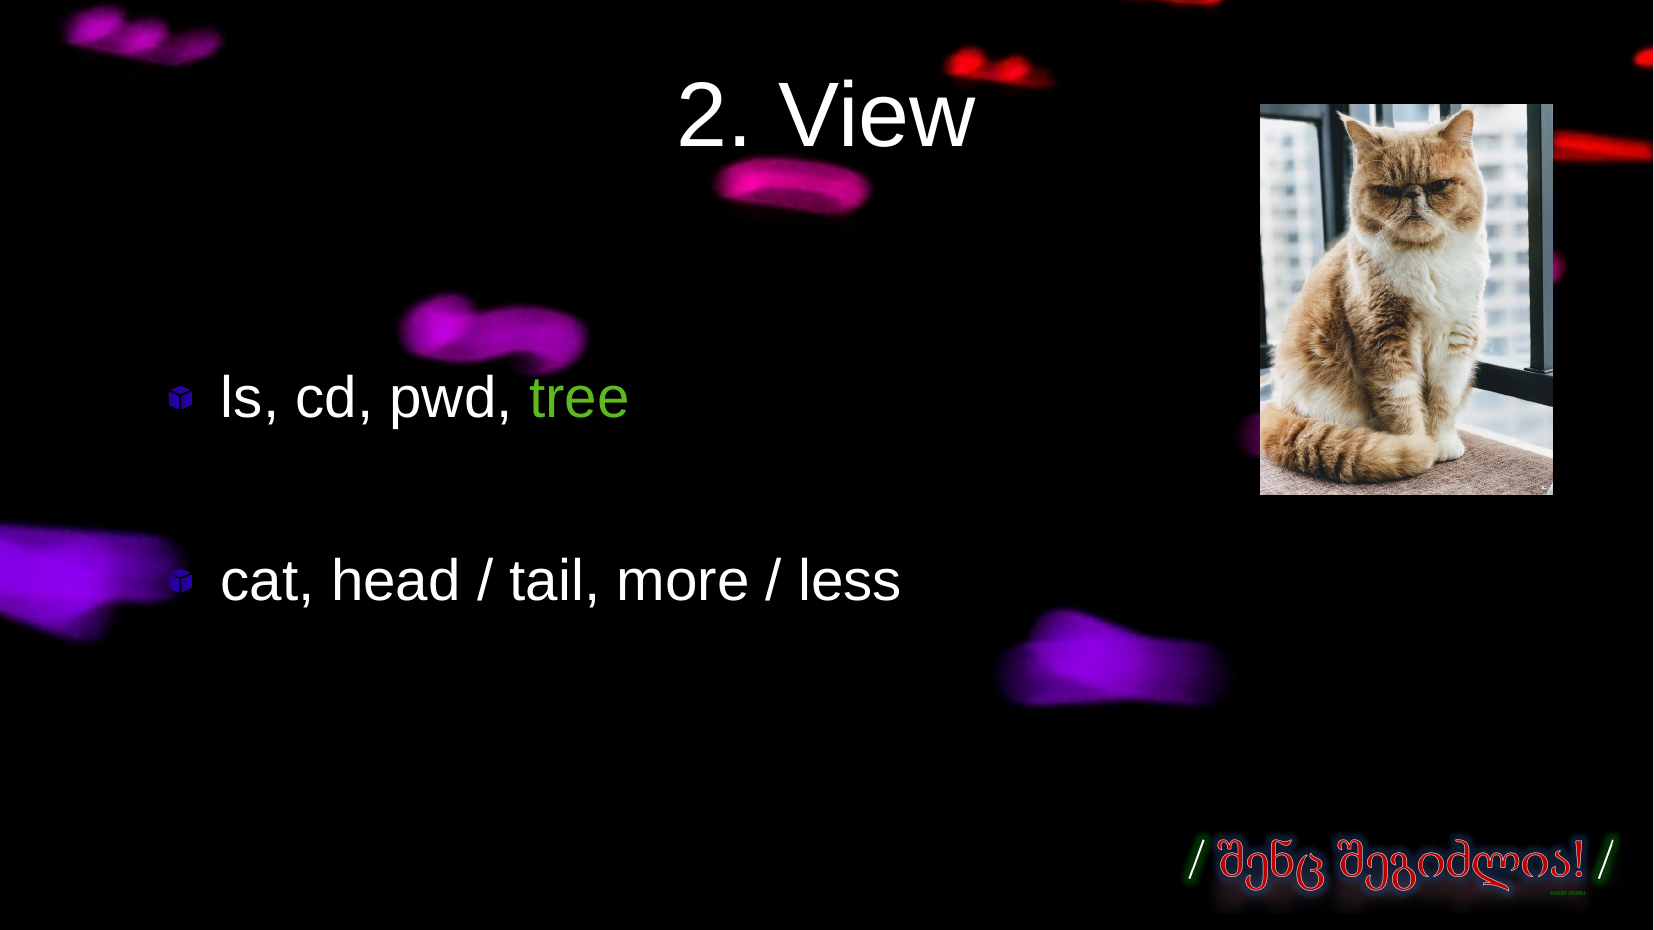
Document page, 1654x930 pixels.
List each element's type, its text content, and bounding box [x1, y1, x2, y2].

picture [0, 0, 1654, 930]
list ls, cd, pwd, tree cat, head / tail, more / less [150, 300, 1546, 751]
title 2. View [82, 37, 1571, 193]
